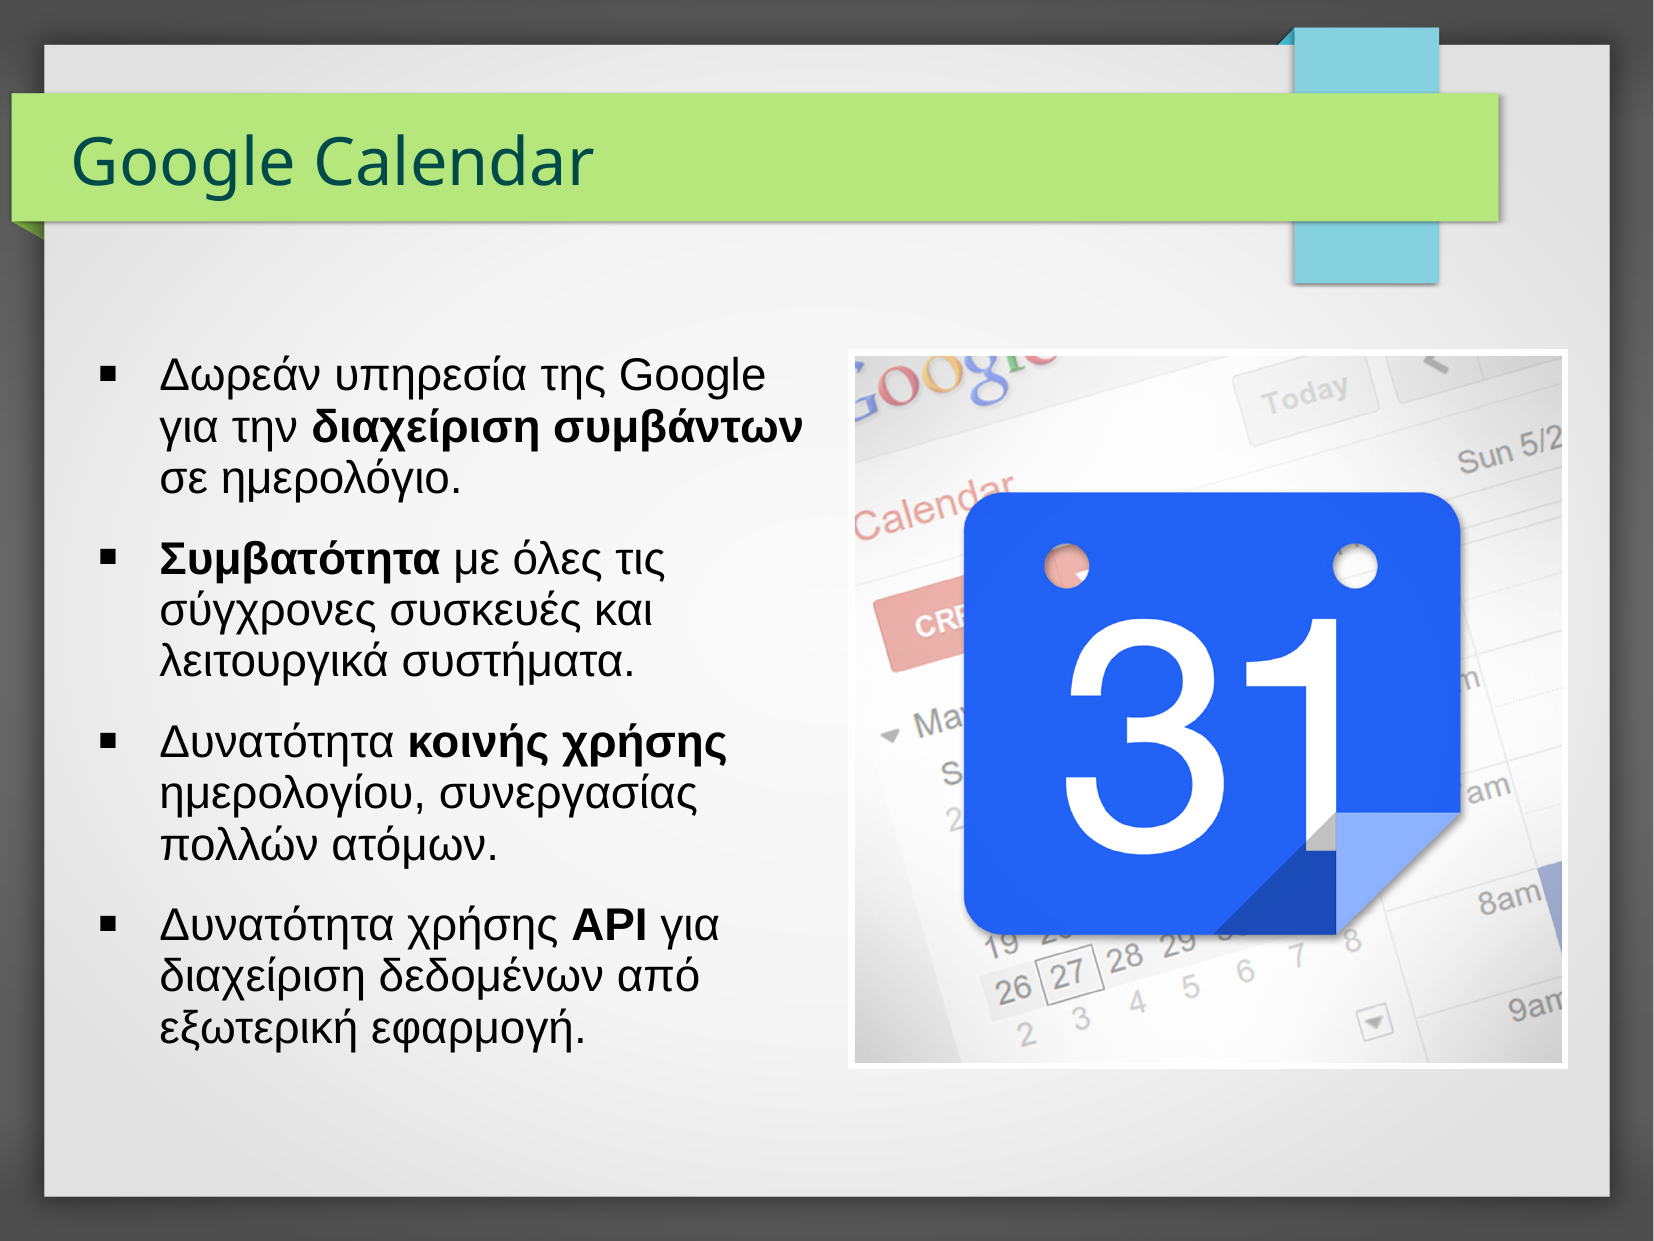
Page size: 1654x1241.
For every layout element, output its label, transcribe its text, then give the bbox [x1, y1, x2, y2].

title Google Calendar [70, 106, 1229, 213]
picture [0, 0, 1654, 1241]
list Δωρεάν υπηρεσία της Google για την διαχείριση συμβάντων σε ημερολόγιο. Συμβατότητα με όλες τις σύγχρονες συσκευές και λειτουργικά συστήματα. Δυνατότητα κοινής χρήσης ημερολογίου, συνεργασίας πολλών ατόμων. Δυνατότητα χρήσης API για διαχείριση δεδομένων από εξωτερική εφαρμογή. [82, 349, 809, 1069]
